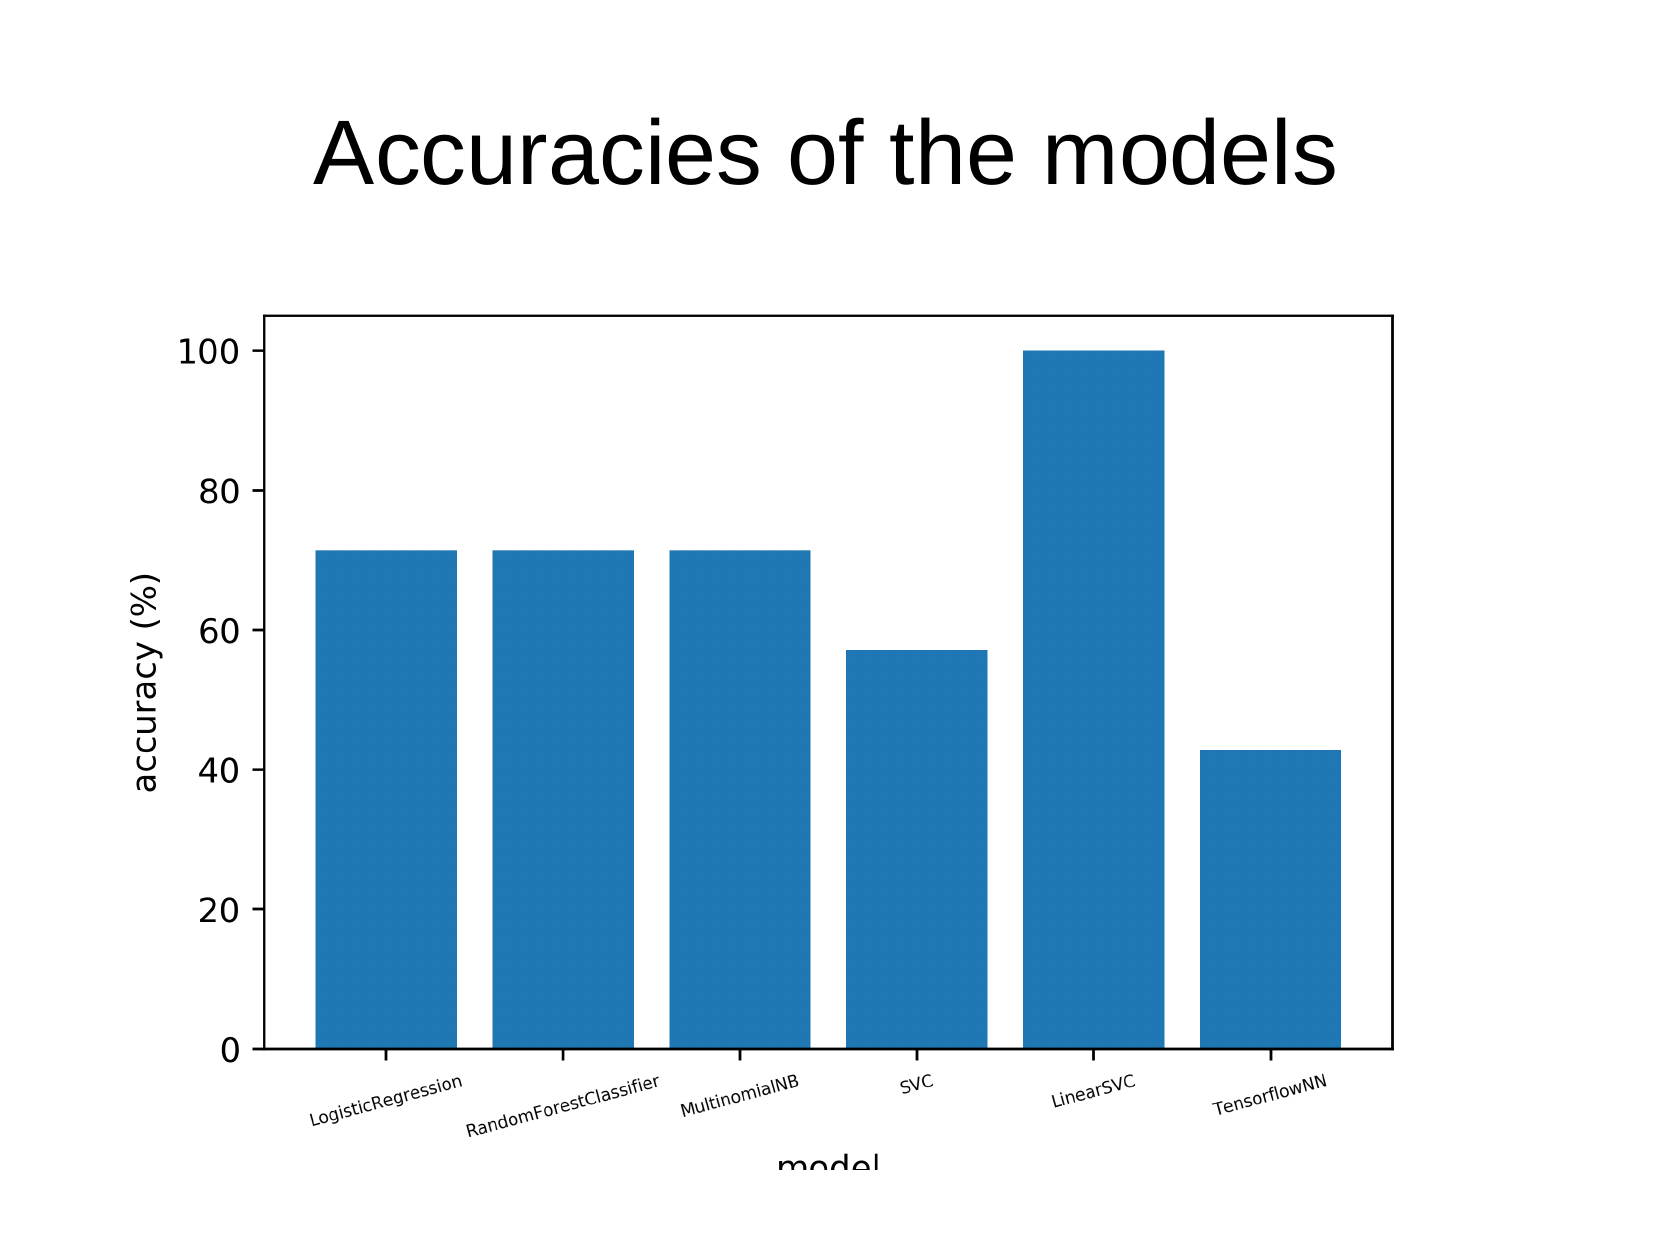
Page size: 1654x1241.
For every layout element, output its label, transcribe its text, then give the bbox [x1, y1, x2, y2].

title Accuracies of the models [82, 49, 1571, 257]
picture [82, 199, 1538, 1170]
